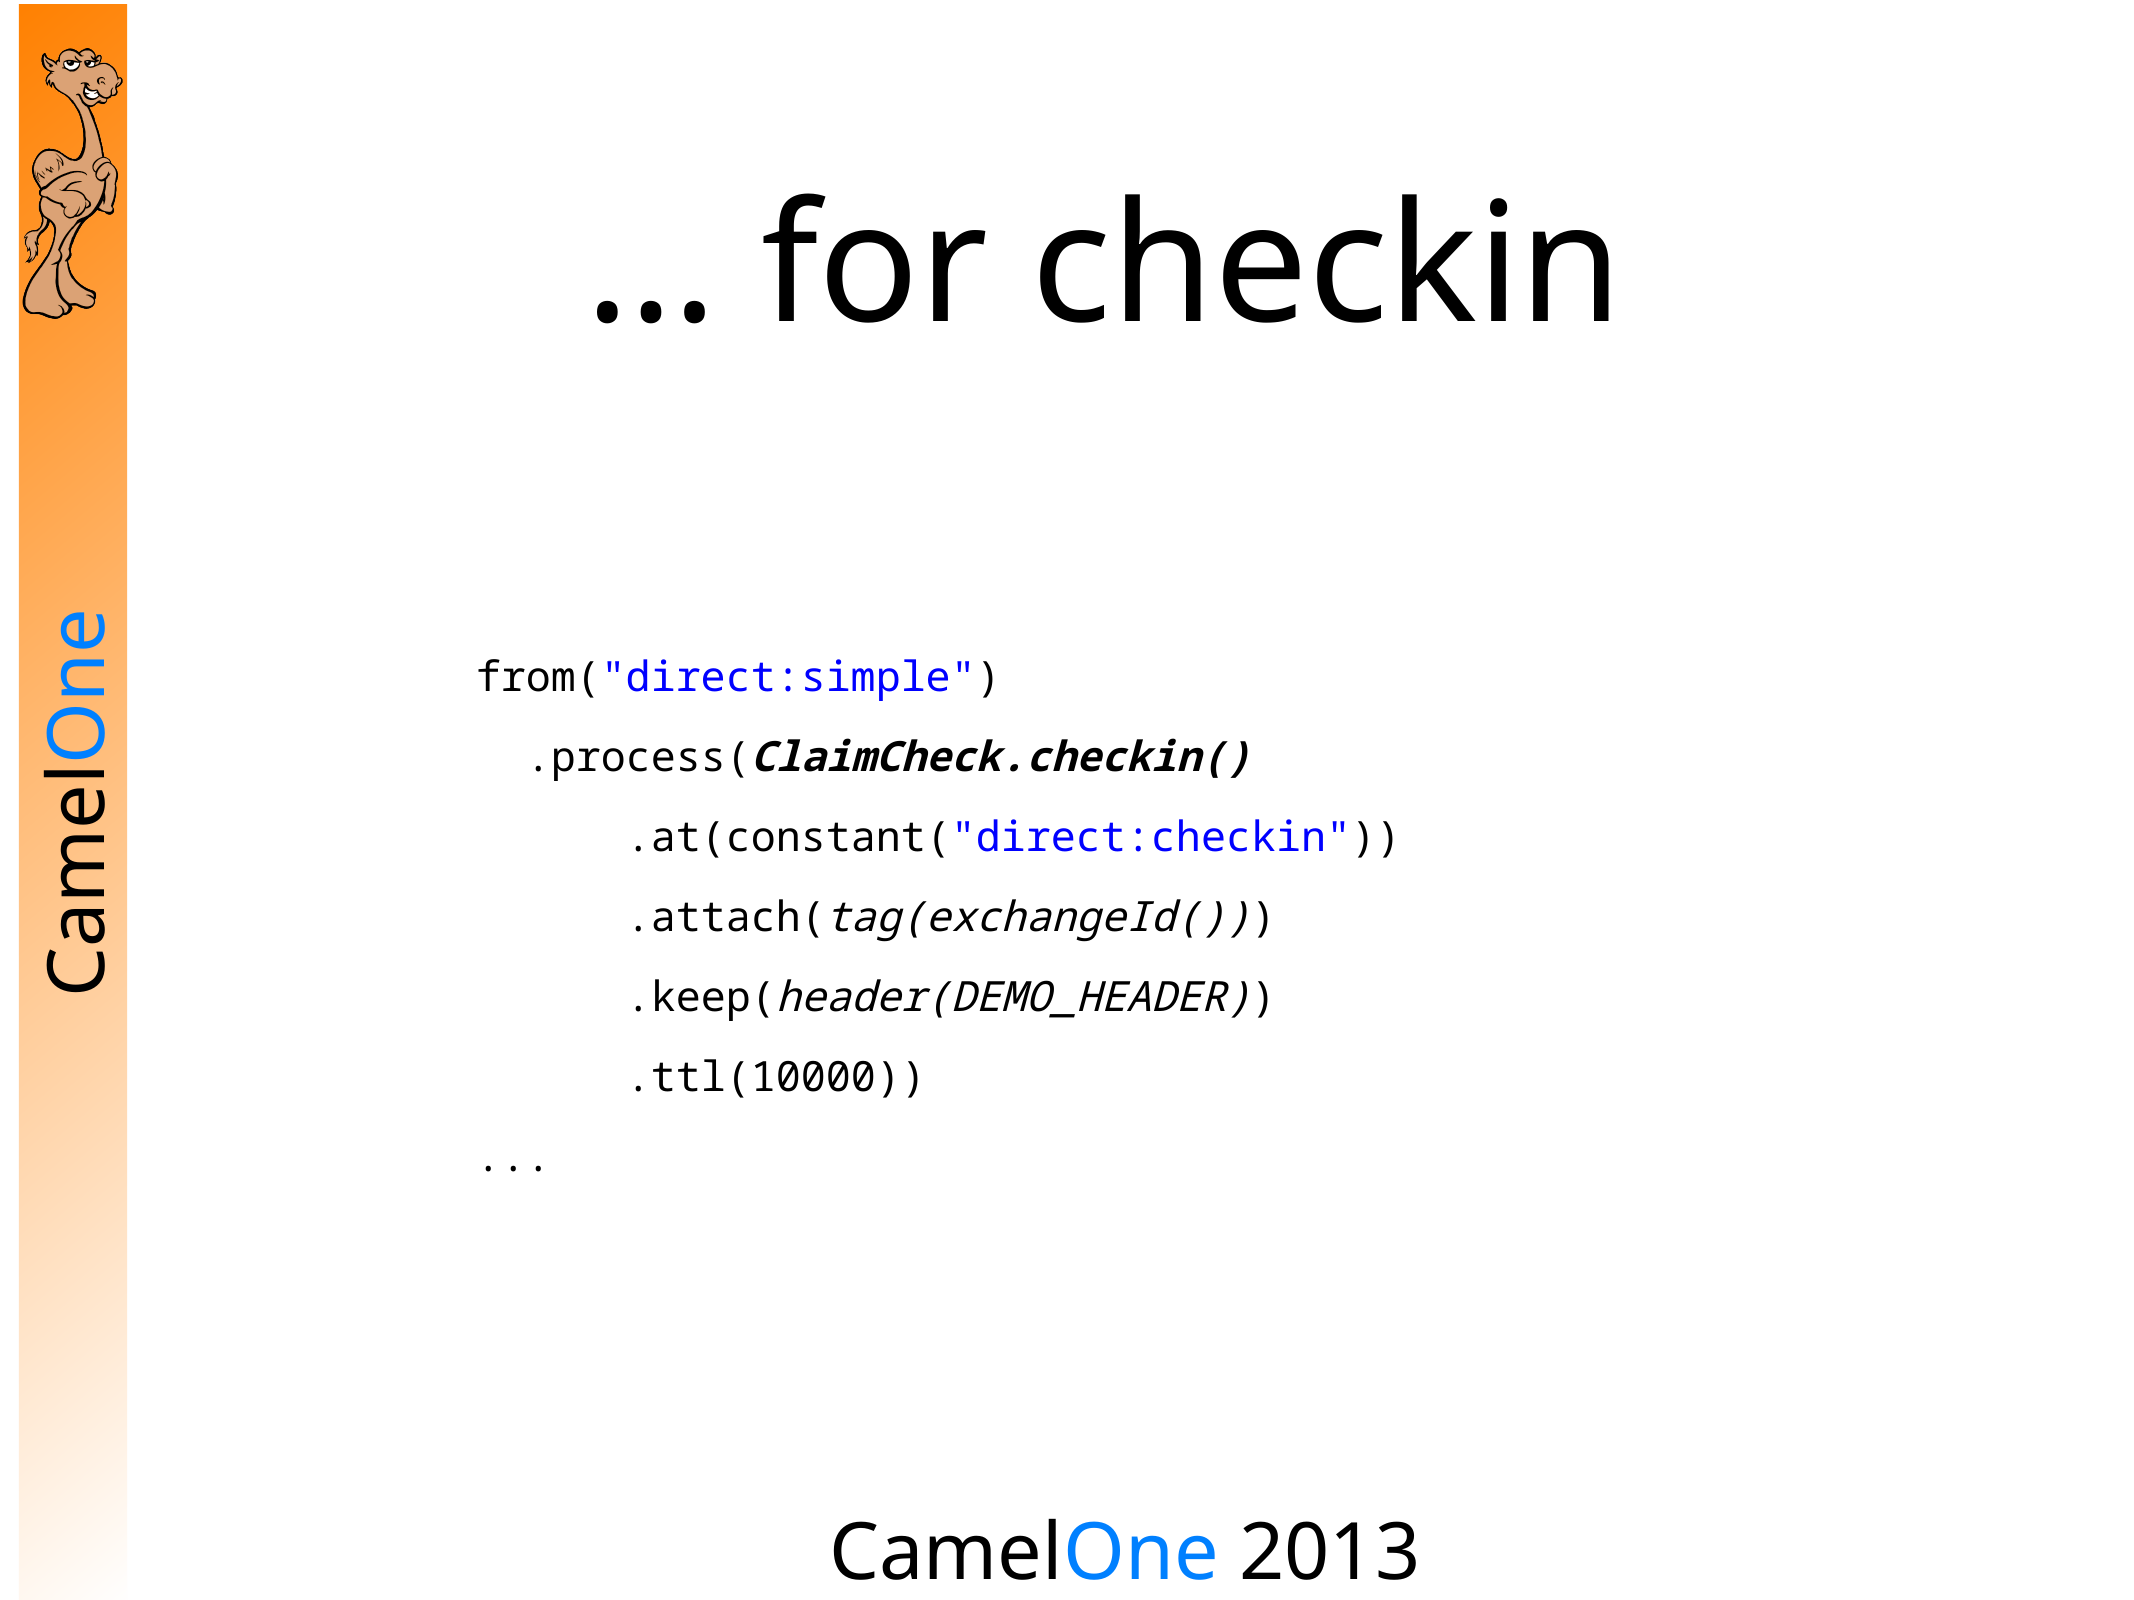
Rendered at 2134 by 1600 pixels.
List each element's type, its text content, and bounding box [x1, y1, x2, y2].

picture [22, 48, 123, 319]
list from("direct:simple") .process(ClaimCheck.checkin() .at(constant("direct:checkin")) .attach(tag(exchangeId())) .keep(header(DEMO_HEADER)) .ttl(10000)) ... [417, 459, 1890, 1371]
title … for checkin [228, 146, 1981, 364]
title Q&A [18, 339, 128, 433]
